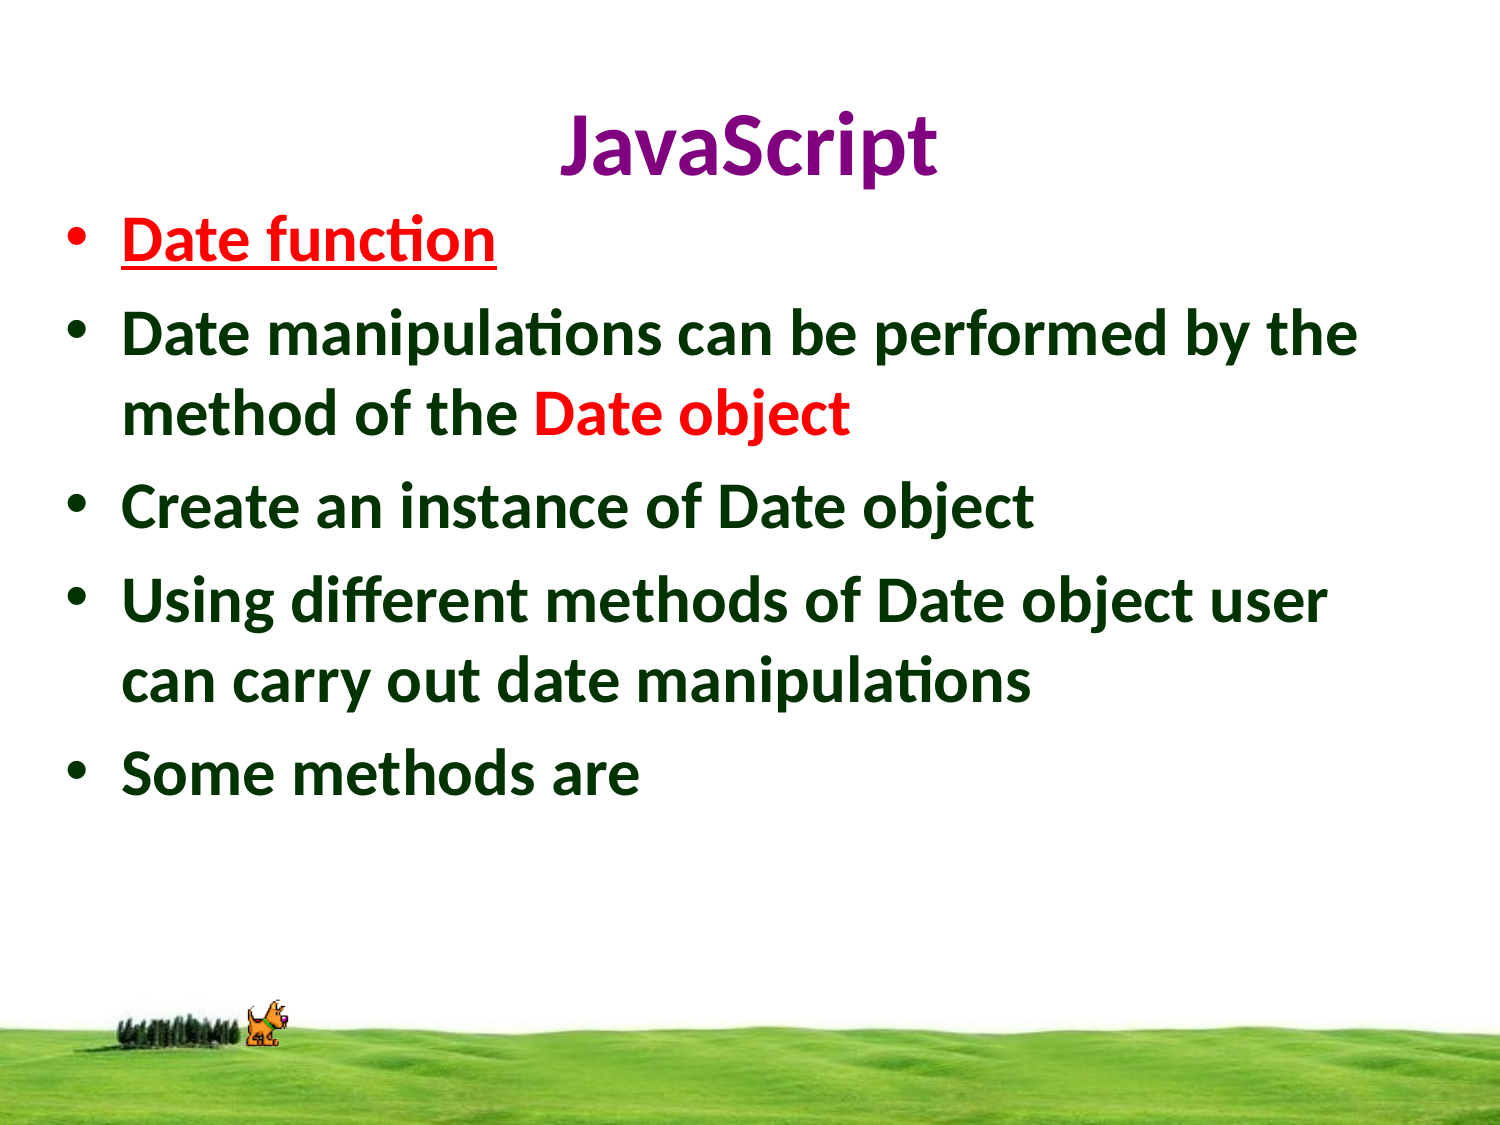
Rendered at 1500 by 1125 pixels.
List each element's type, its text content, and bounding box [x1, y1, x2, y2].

picture [0, 995, 1500, 1125]
list Date function Date manipulations can be performed by the method of the Date object Create an instance of Date object Using different methods of Date object user can carry out date manipulations Some methods are [50, 187, 1400, 975]
title JavaScript [75, 45, 1425, 233]
